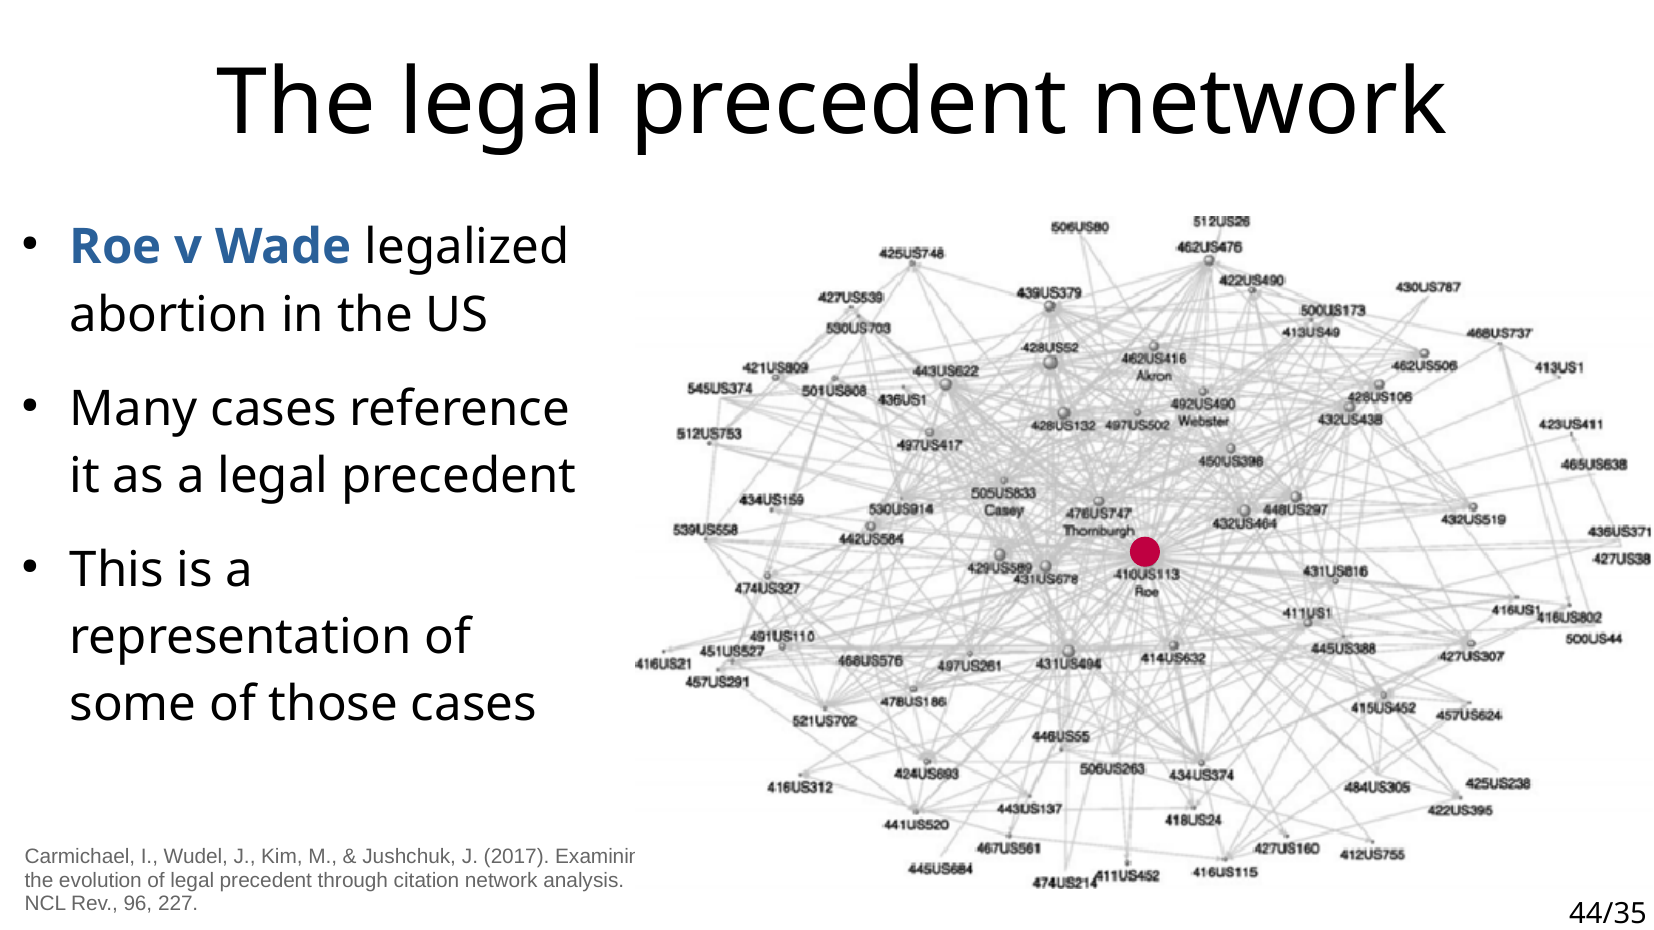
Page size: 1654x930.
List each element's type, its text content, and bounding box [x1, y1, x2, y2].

text_box Carmichael, I., Wudel, J., Kim, M., & Jushchuk, J. (2017). Examining the evolution of legal precedent through citation network analysis. NCL Rev., 96, 227. [9, 837, 670, 923]
picture [635, 216, 1653, 889]
list Roe v Wade legalized abortion in the US Many cases reference it as a legal precedent This is a representation of some of those cases [5, 210, 606, 812]
title The legal precedent network [30, 1, 1636, 195]
text_box [1129, 536, 1160, 567]
